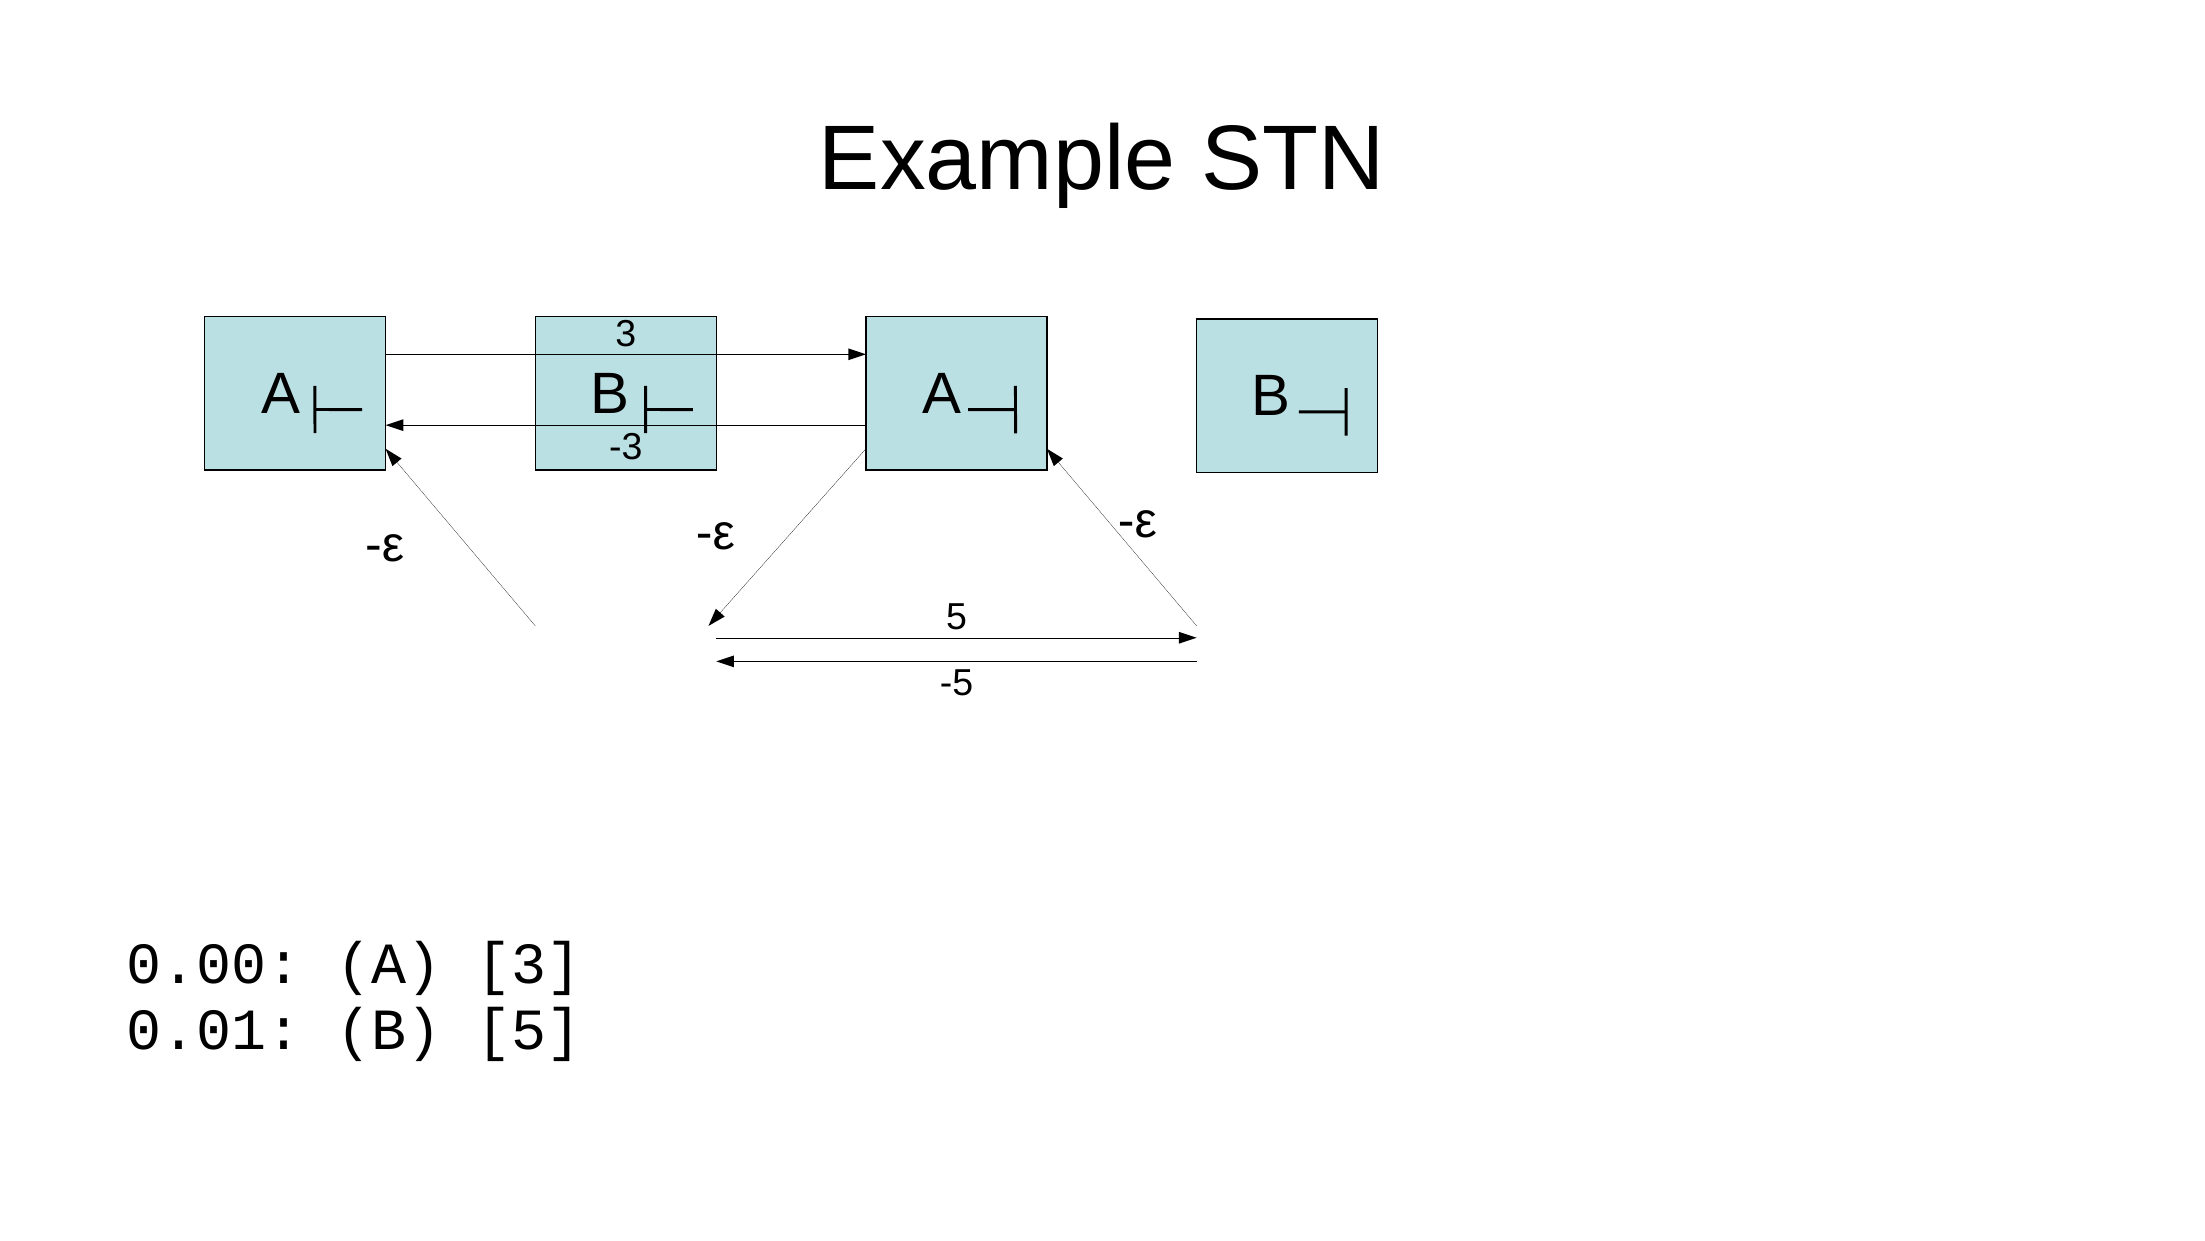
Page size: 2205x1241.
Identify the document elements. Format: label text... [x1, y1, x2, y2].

text_box 0.00: (A) [3] 0.01: (B) [5] [125, 935, 733, 1068]
text_box A [866, 316, 1047, 471]
text_box B [535, 316, 717, 471]
text_box -ε [1117, 491, 1171, 549]
text_box B [1196, 318, 1378, 473]
text_box -ε [365, 515, 418, 572]
text_box -ε [695, 503, 748, 561]
text_box A [204, 316, 386, 471]
title Example STN [110, 49, 2095, 257]
